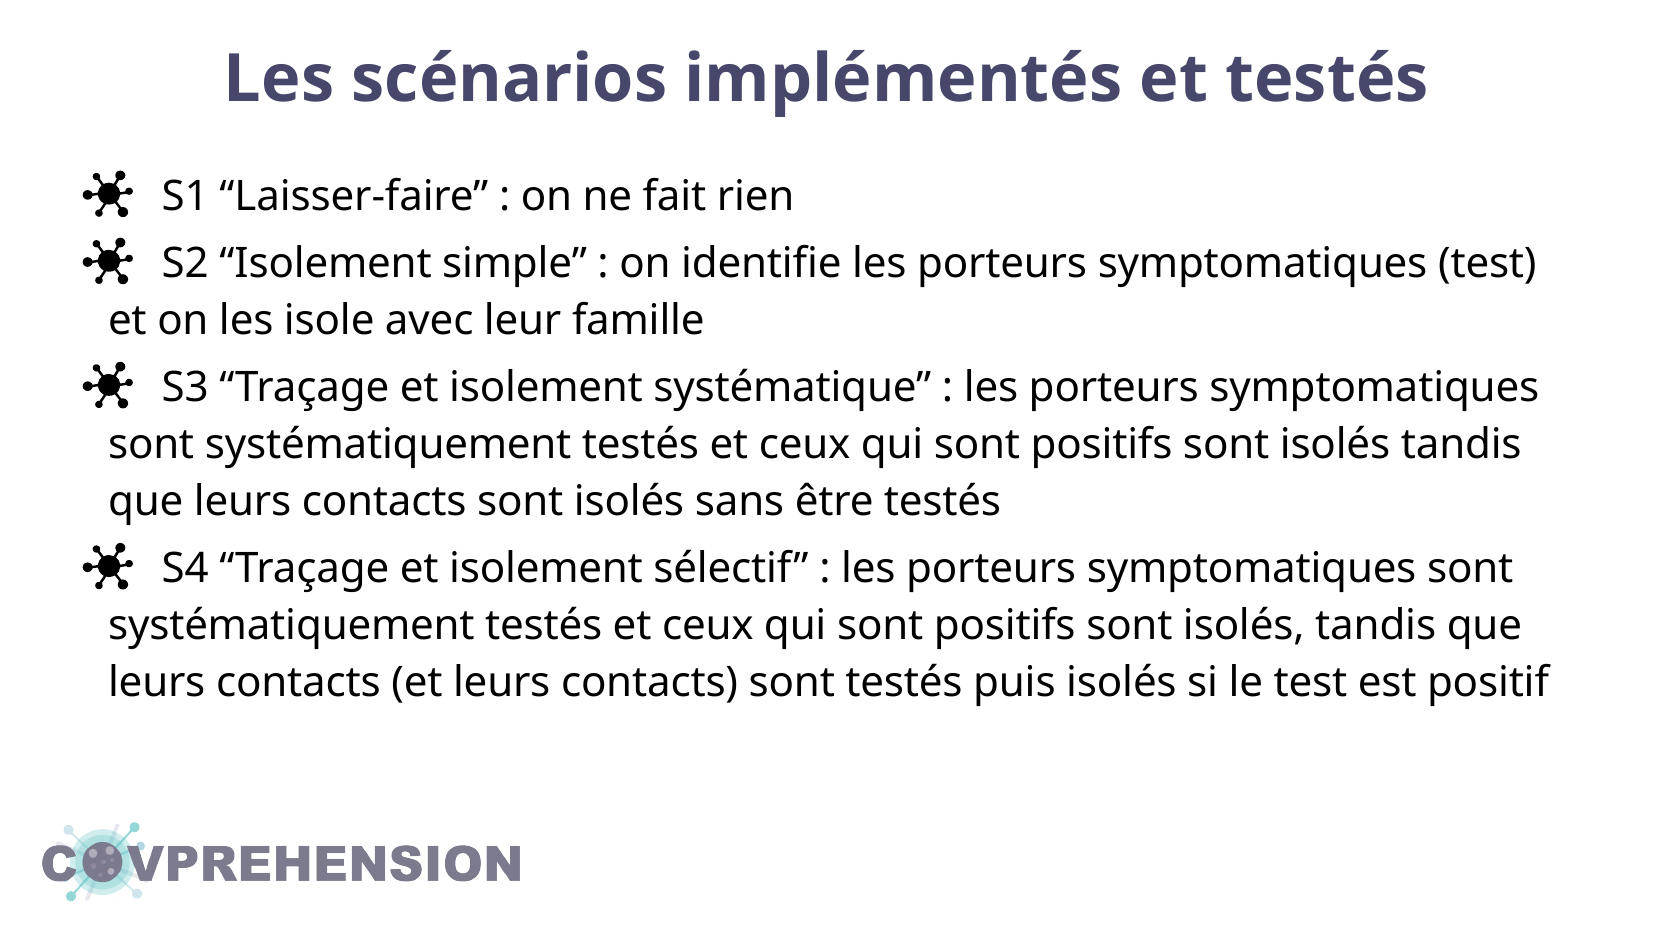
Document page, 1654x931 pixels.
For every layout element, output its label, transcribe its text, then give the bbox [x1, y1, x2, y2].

title Les scénarios implémentés et testés [0, 23, 1654, 129]
list S1 “Laisser-faire” : on ne fait rien S2 “Isolement simple” : on identifie les porteurs symptomatiques (test) et on les isole avec leur famille S3 “Traçage et isolement systématique” : les porteurs symptomatiques sont systématiquement testés et ceux qui sont positifs sont isolés tandis que leurs contacts sont isolés sans être testés S4 “Traçage et isolement sélectif” : les porteurs symptomatiques sont systématiquement testés et ceux qui sont positifs sont isolés, tandis que leurs contacts (et leurs contacts) sont testés puis isolés si le test est positif [82, 165, 1571, 792]
